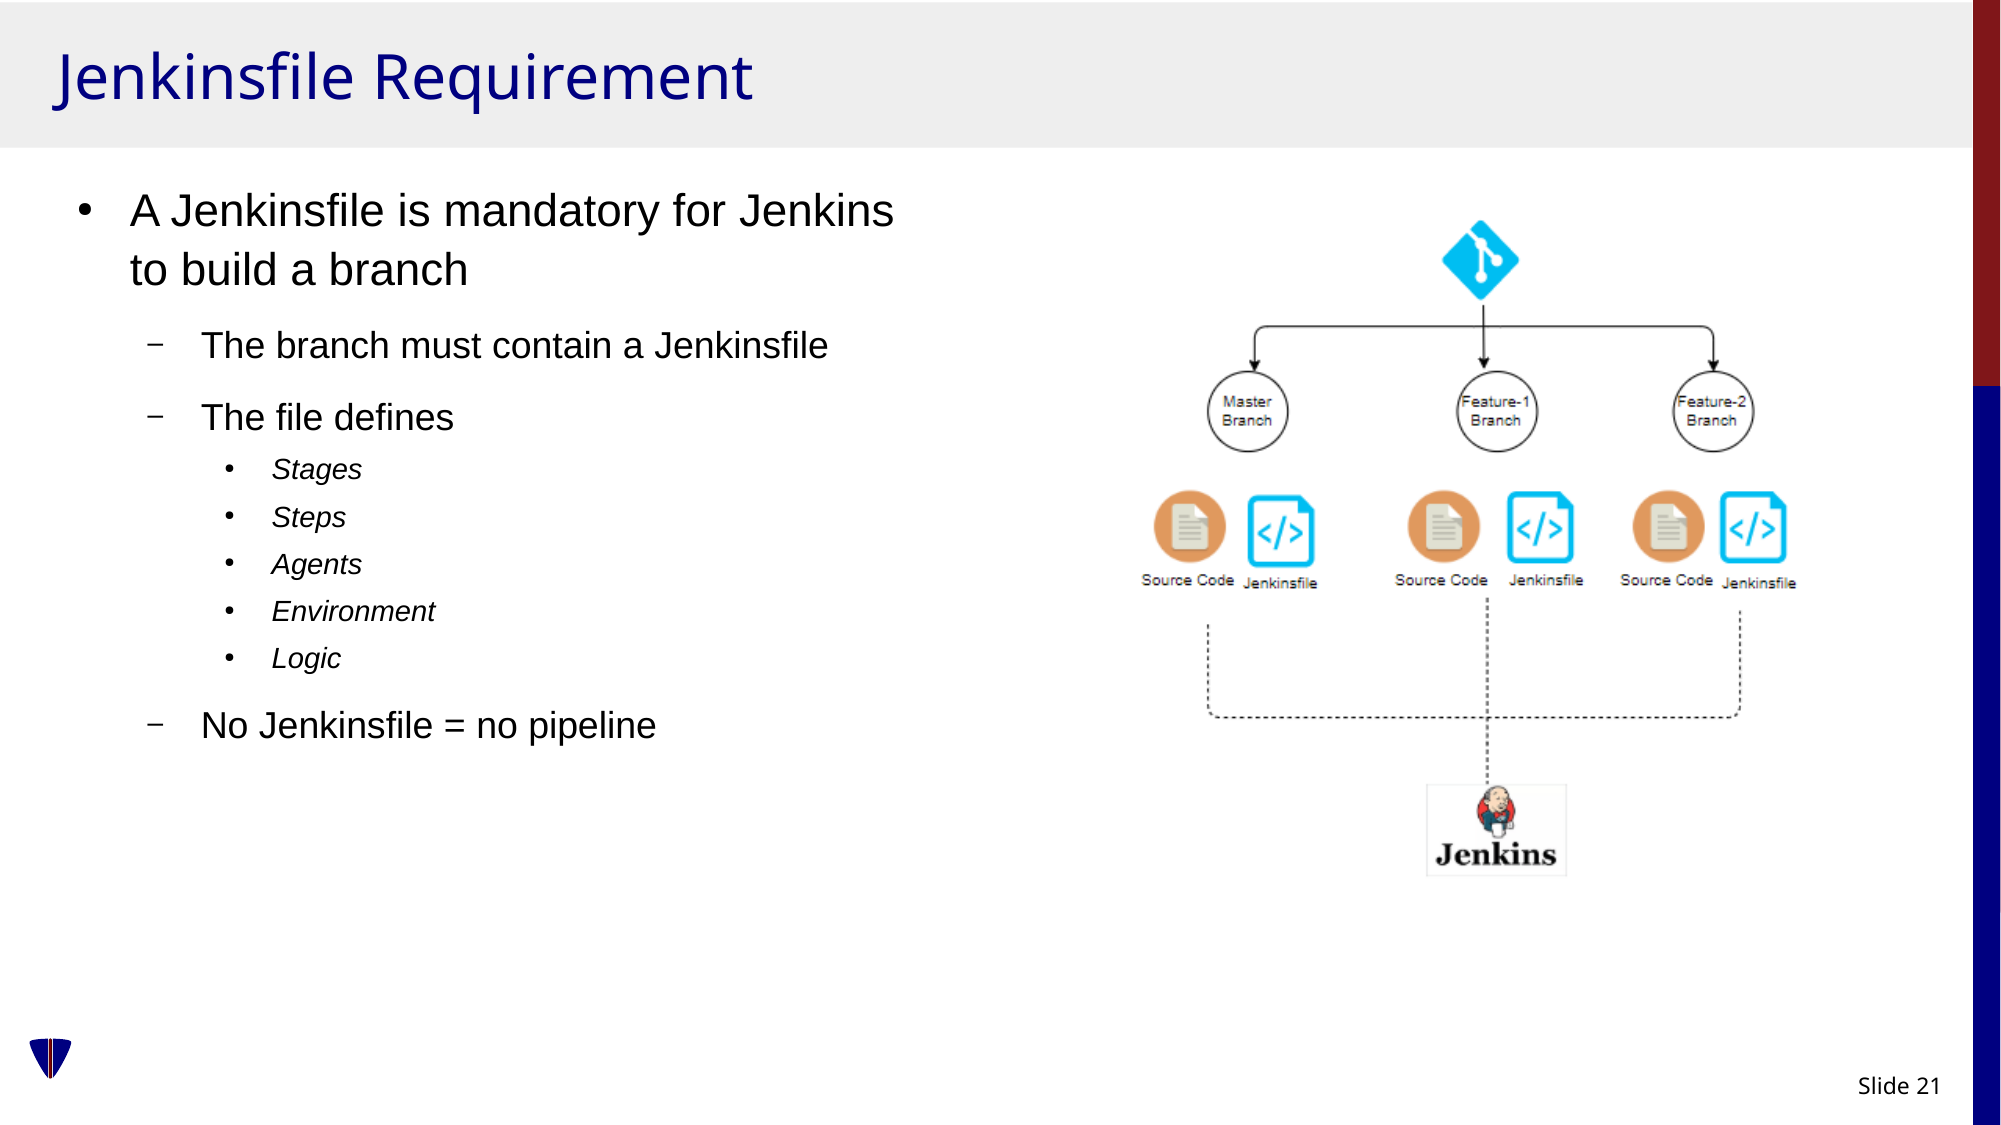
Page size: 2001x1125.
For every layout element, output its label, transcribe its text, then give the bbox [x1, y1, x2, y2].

list A Jenkinsfile is mandatory for Jenkins to build a branch The branch must contain a Jenkinsfile The file defines Stages Steps Agents Environment Logic No Jenkinsfile = no pipeline [59, 177, 945, 1034]
title Jenkinsfile Requirement [0, 2, 1973, 148]
picture [1137, 213, 1802, 886]
